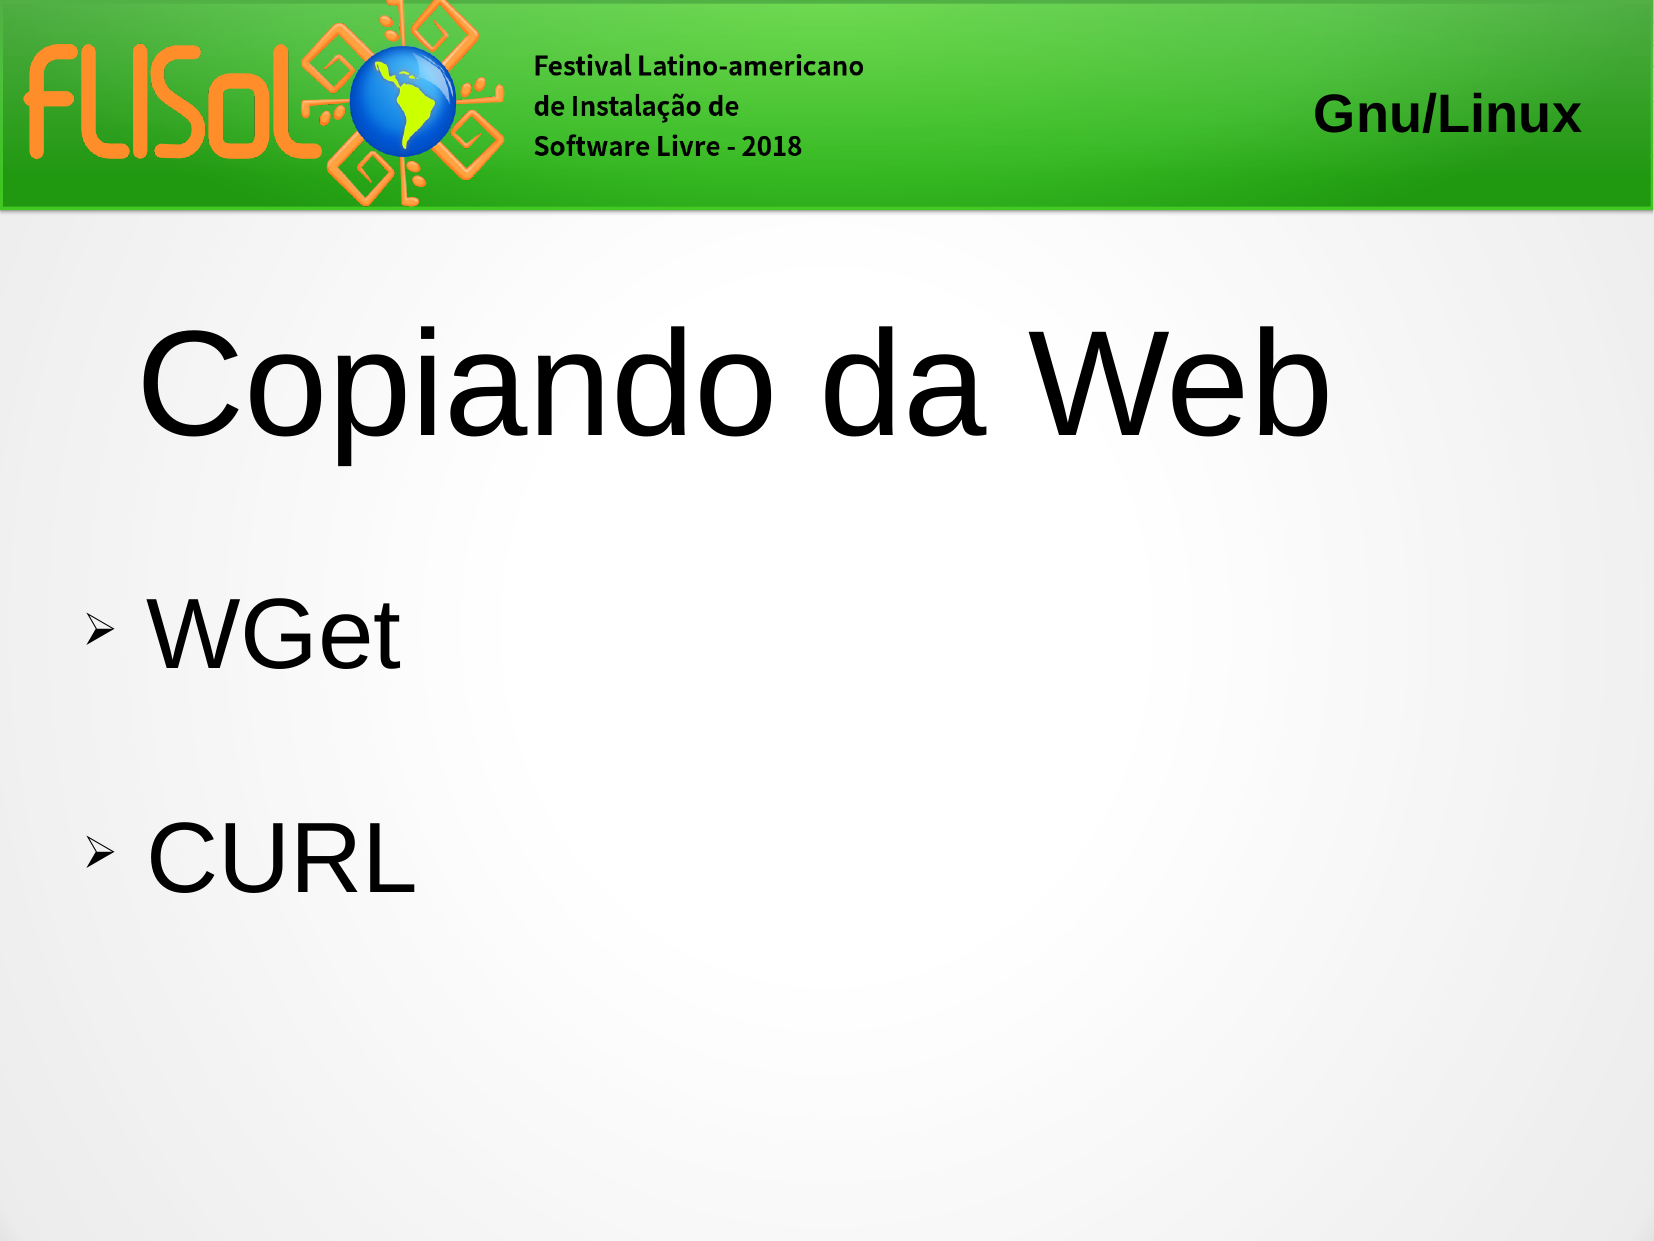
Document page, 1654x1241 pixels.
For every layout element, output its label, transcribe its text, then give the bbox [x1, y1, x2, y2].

picture [23, 0, 863, 207]
subtitle Copiando da Web WGet CURL [82, 299, 1630, 1182]
text_box Gnu/Linux [1204, 51, 1583, 178]
